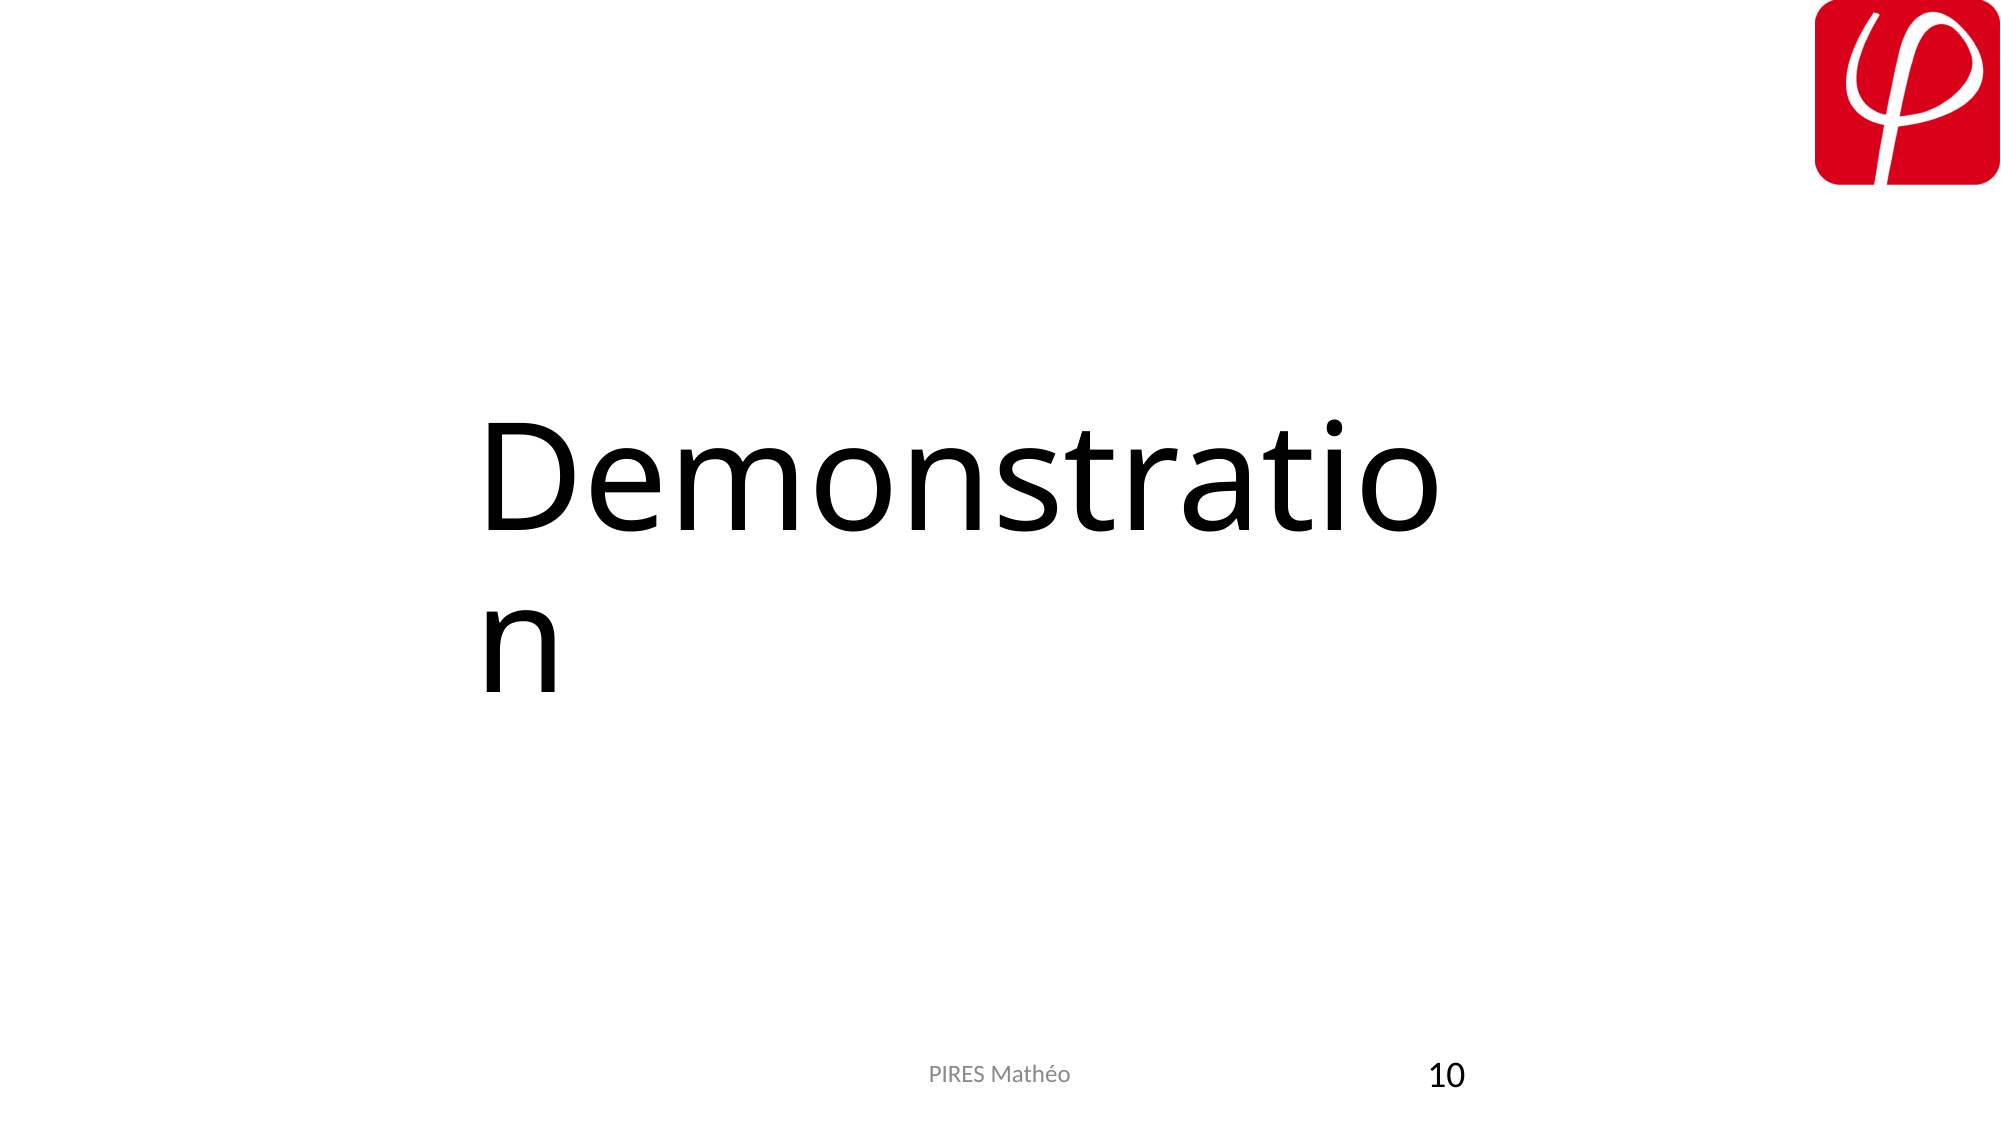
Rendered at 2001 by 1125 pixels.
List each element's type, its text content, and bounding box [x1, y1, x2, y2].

text_box PIRES Mathéo [662, 1042, 1338, 1103]
picture [1815, 0, 2000, 185]
text_box 10 [1412, 1042, 1863, 1103]
title Demonstration [459, 378, 1541, 747]
